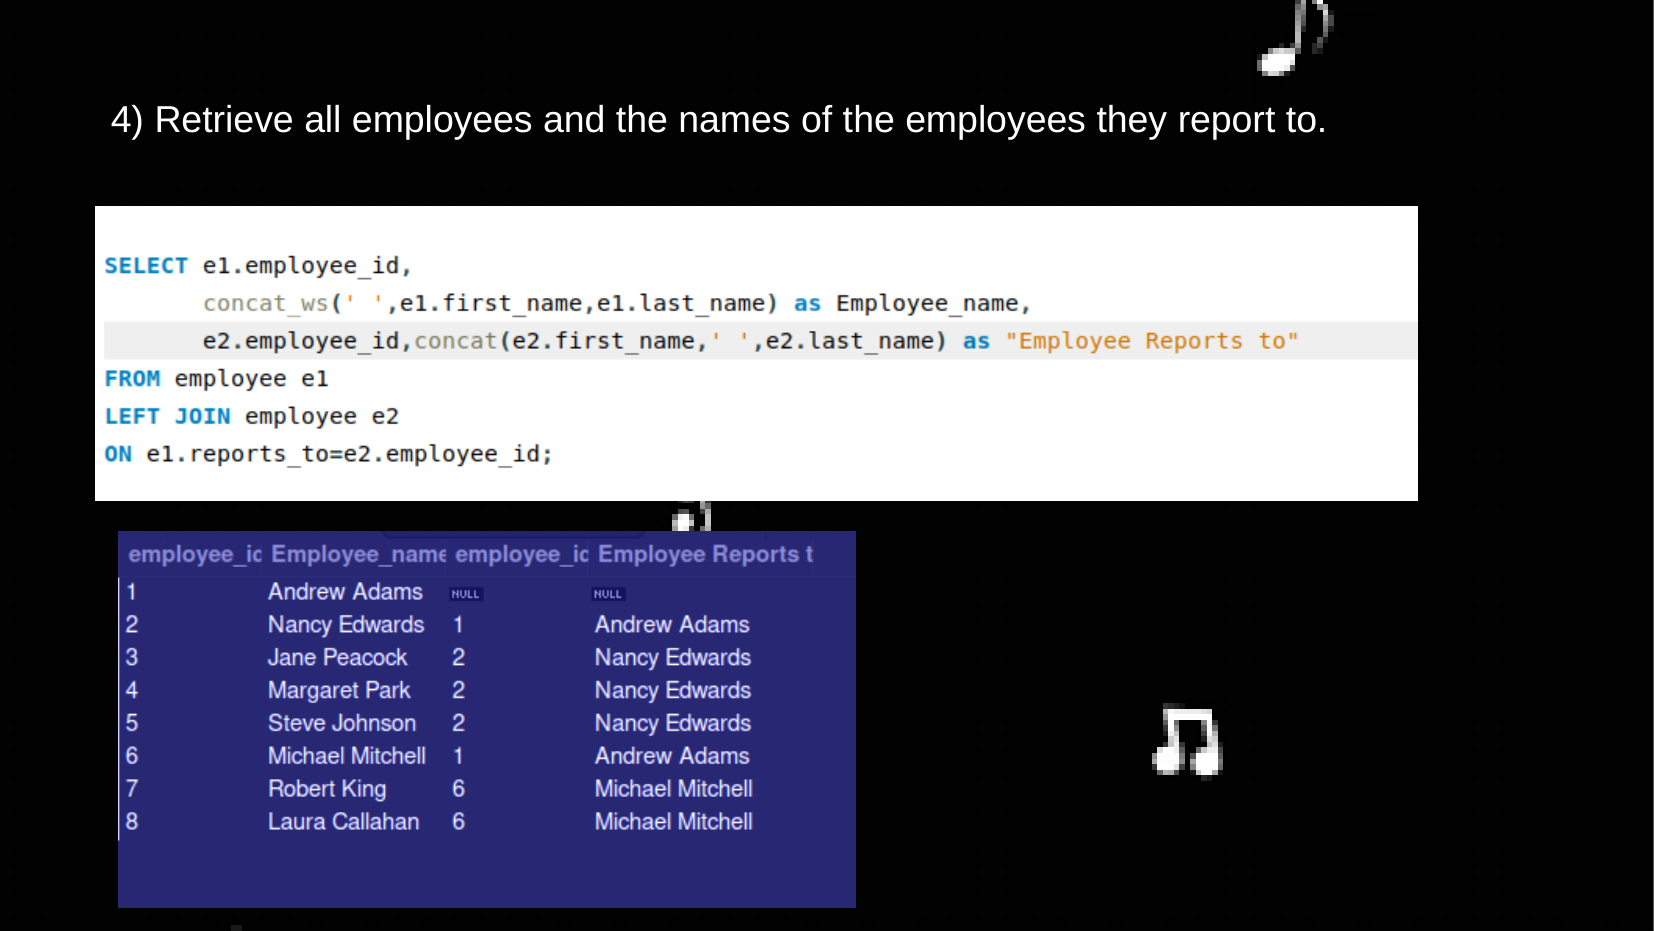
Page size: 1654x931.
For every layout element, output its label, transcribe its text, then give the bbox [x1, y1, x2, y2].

text_box 4) Retrieve all employees and the names of the employees they report to. [96, 90, 1388, 190]
picture [0, 0, 1654, 931]
